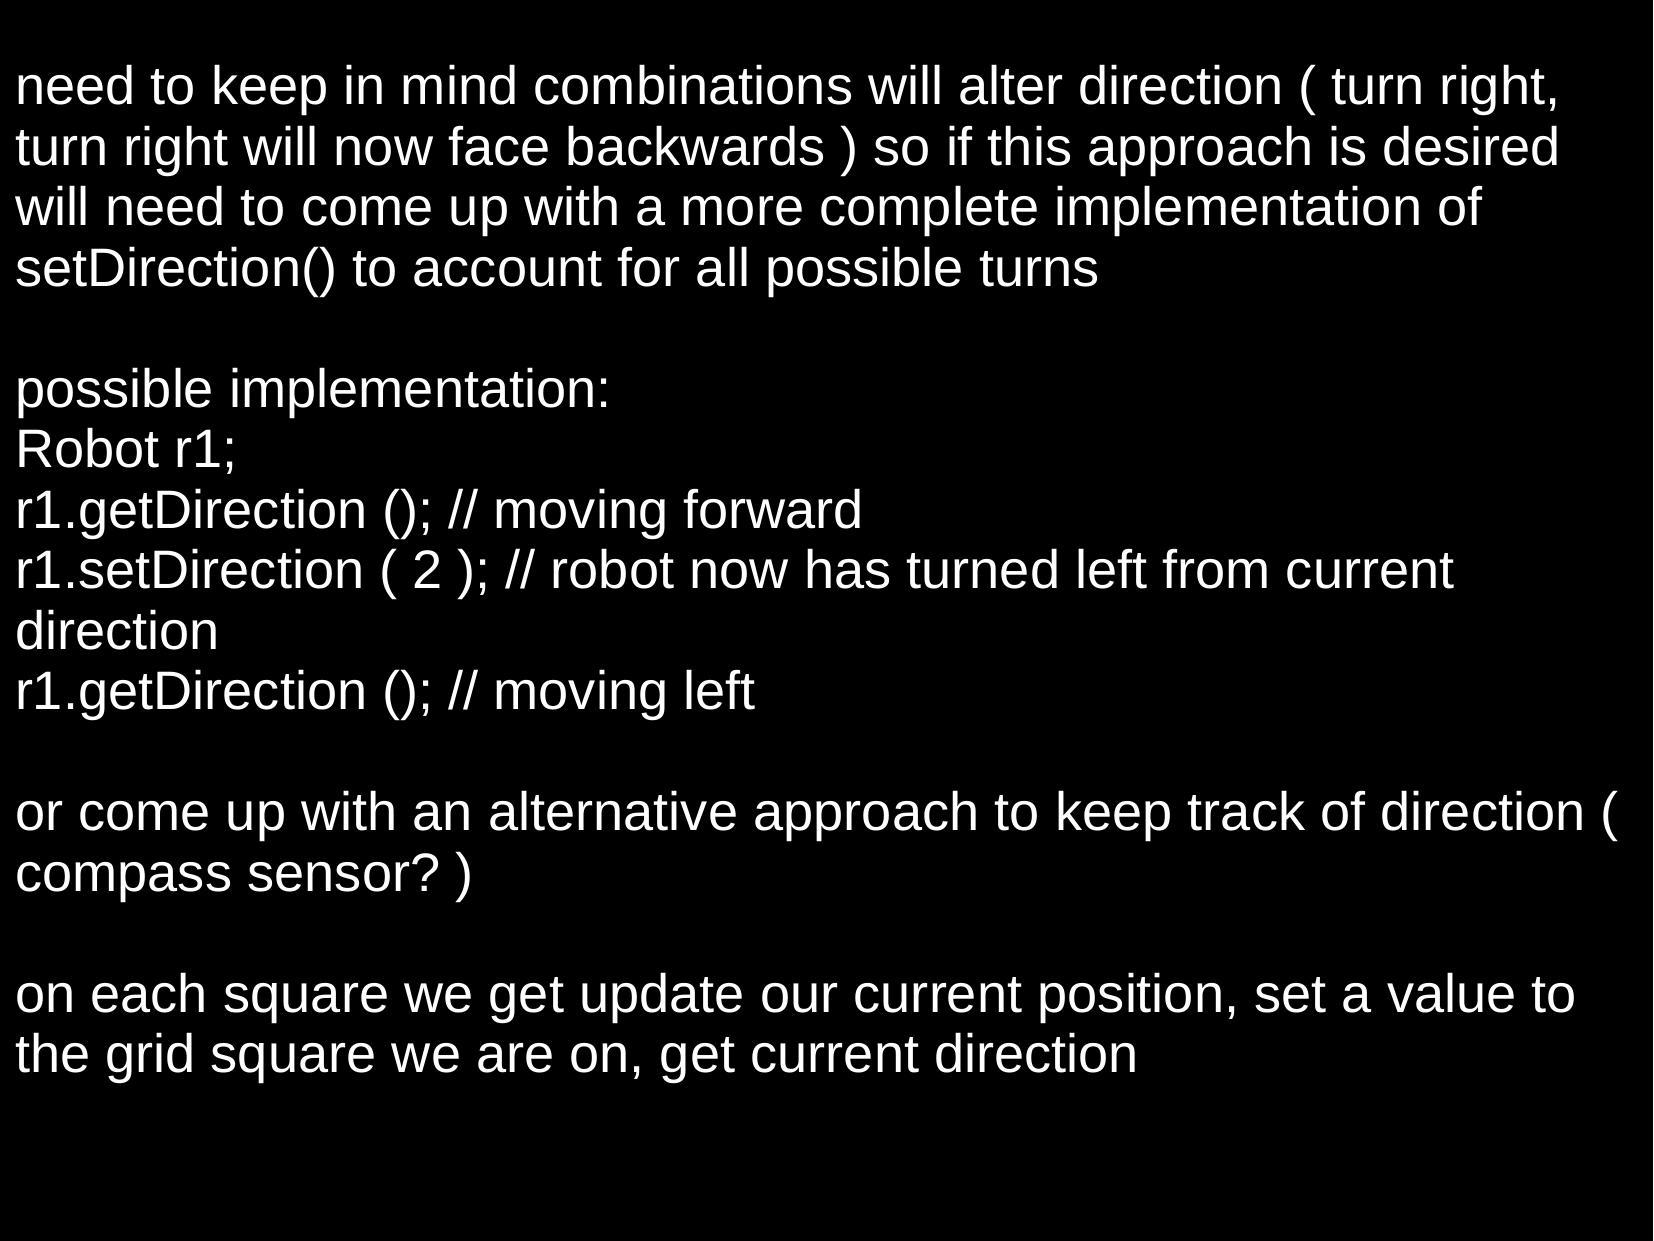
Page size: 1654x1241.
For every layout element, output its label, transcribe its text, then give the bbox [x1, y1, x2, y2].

subtitle need to keep in mind combinations will alter direction ( turn right, turn right will now face backwards ) so if this approach is desired will need to come up with a more complete implementation of setDirection() to account for all possible turns possible implementation: Robot r1; r1.getDirection (); // moving forward r1.setDirection ( 2 ); // robot now has turned left from current direction r1.getDirection (); // moving left or come up with an alternative approach to keep track of direction ( compass sensor? ) on each square we get update our current position, set a value to the grid square we are on, get current direction [15, 0, 1636, 1201]
